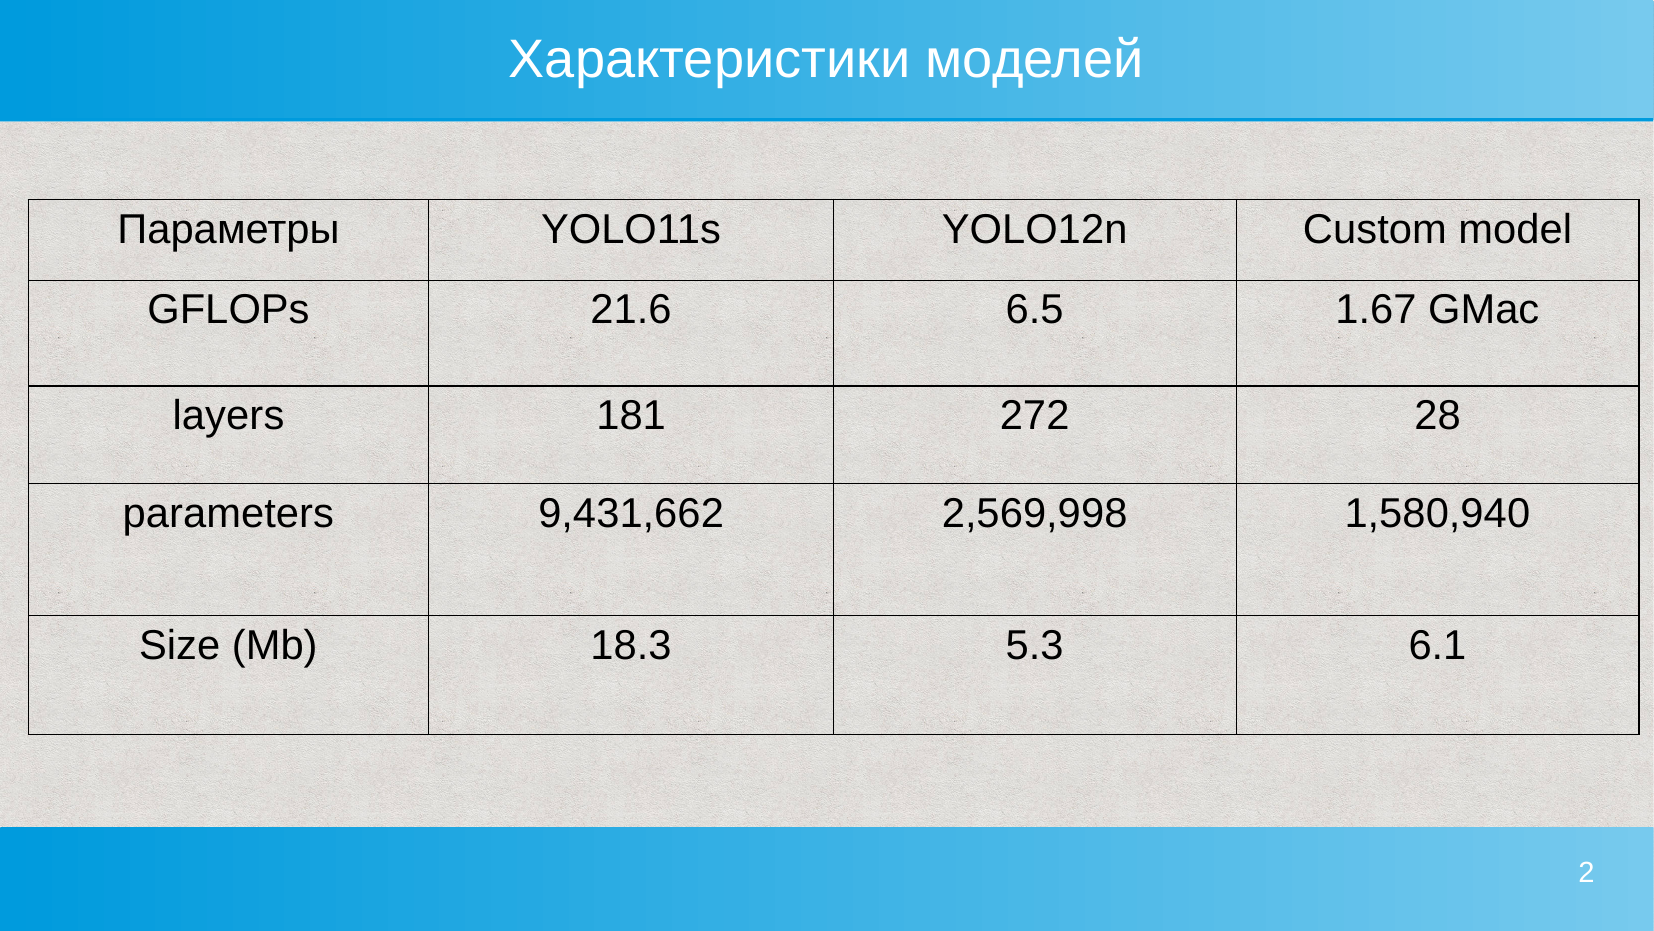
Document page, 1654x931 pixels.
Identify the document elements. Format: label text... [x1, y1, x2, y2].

table_cell GFLOPs [29, 281, 428, 385]
table_cell 2,569,998 [834, 484, 1236, 615]
table_cell parameters [29, 484, 428, 615]
table_cell layers [29, 387, 428, 483]
table_header YOLO12n [834, 200, 1236, 280]
table_cell 6.1 [1237, 616, 1638, 734]
table_cell 1,580,940 [1237, 484, 1638, 615]
table_cell 18.3 [429, 616, 833, 734]
table_cell 9,431,662 [429, 484, 833, 615]
table_header YOLO11s [429, 200, 833, 280]
table_cell 21.6 [429, 281, 833, 385]
table_cell 5.3 [834, 616, 1236, 734]
table_cell 272 [834, 387, 1236, 483]
picture [0, 122, 1654, 827]
table_header Параметры [29, 200, 428, 280]
table_cell 181 [429, 387, 833, 483]
table_cell 6.5 [834, 281, 1236, 385]
table_cell 28 [1237, 387, 1638, 483]
table_header Custom model [1237, 200, 1638, 280]
table_cell 1.67 GMac [1237, 281, 1638, 385]
title Характеристики моделей [59, 26, 1595, 92]
table_cell Size (Mb) [29, 616, 428, 734]
